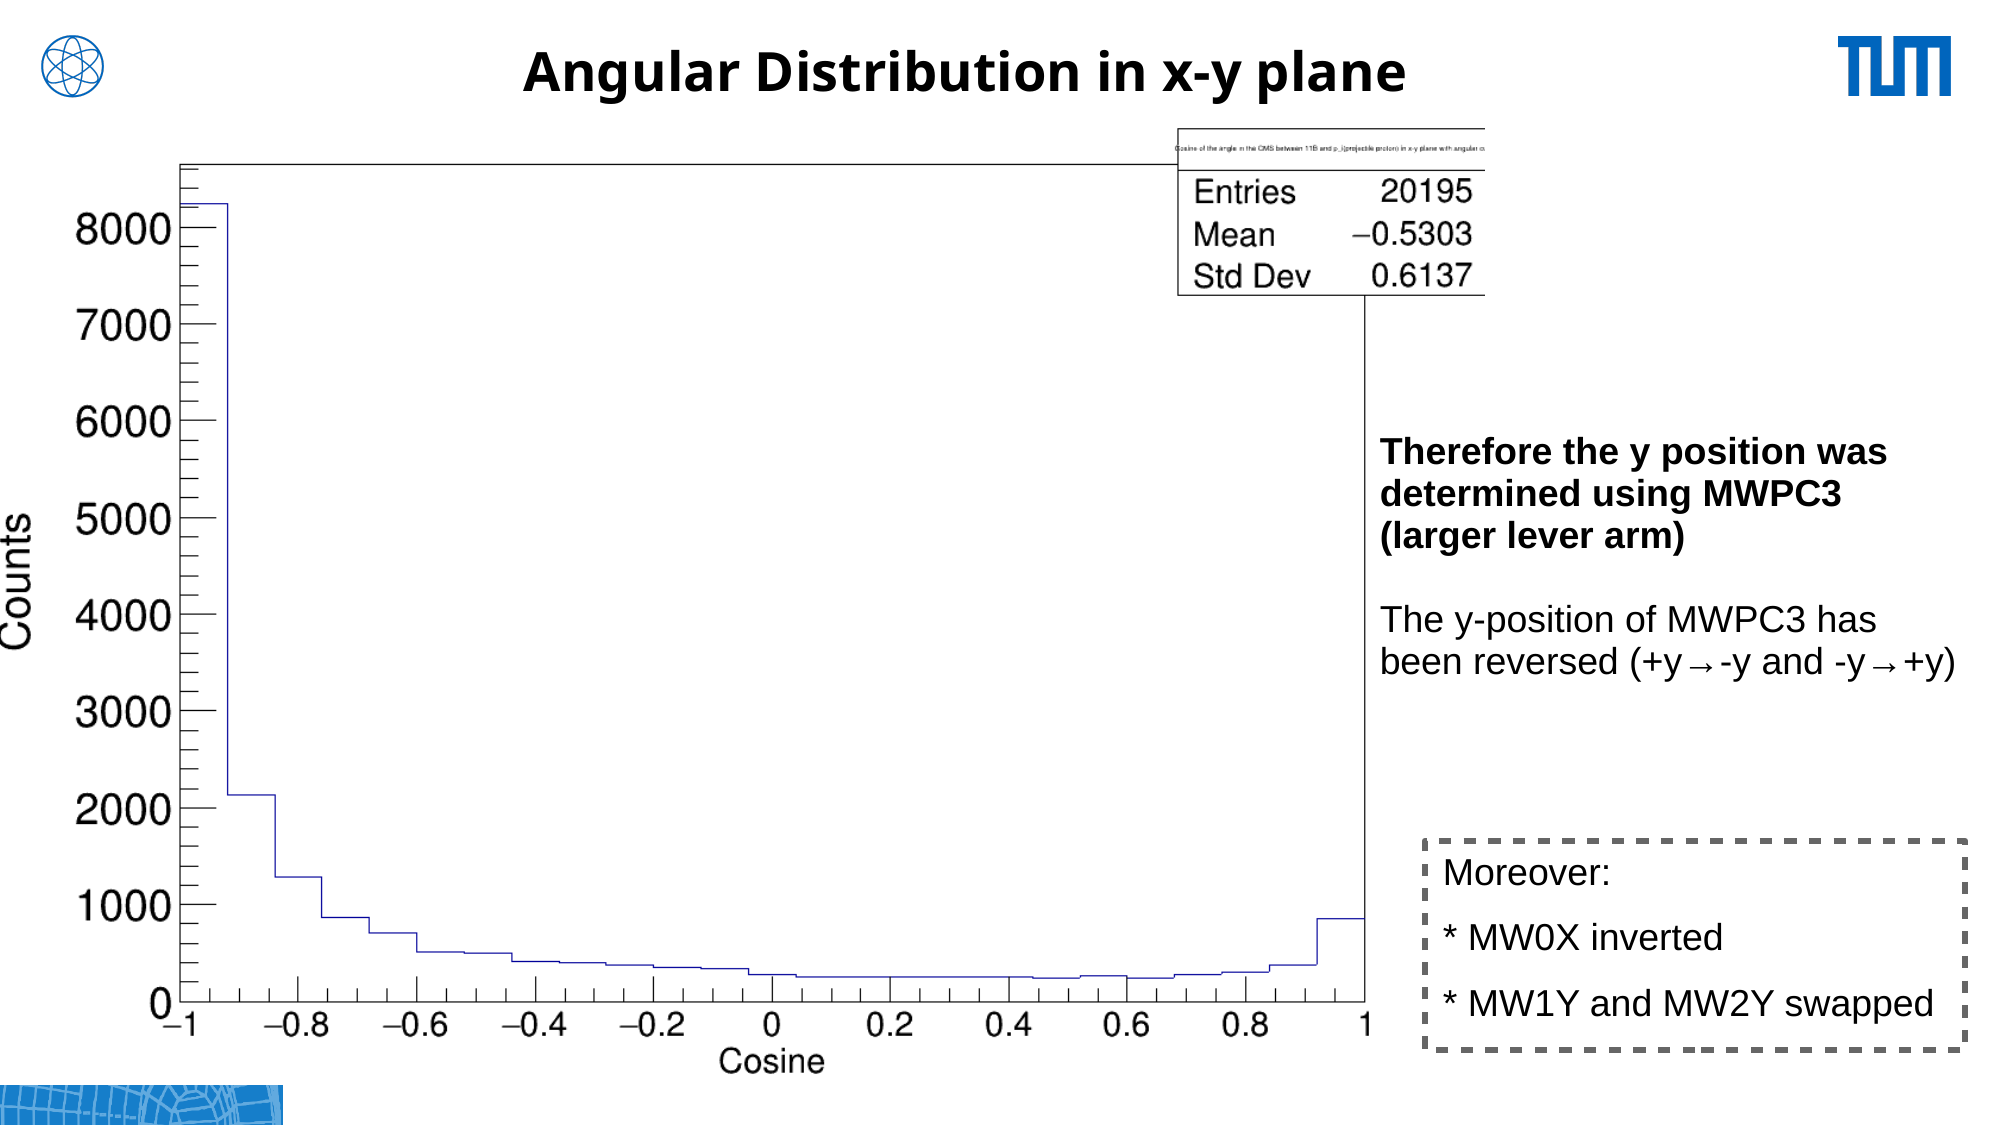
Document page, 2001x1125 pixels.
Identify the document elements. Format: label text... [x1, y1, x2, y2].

picture [36, 30, 108, 101]
text_box Therefore the y position was determined using MWPC3 (larger lever arm) The y-position of MWPC3 has been reversed (+y→-y and -y→+y) [1365, 423, 1981, 766]
picture [1838, 36, 1951, 96]
title Angular Distribution in x-y plane [137, 32, 1809, 109]
text_box Moreover: * MW0X inverted * MW1Y and MW2Y swapped [1425, 840, 1966, 1051]
picture [0, 120, 1486, 1125]
